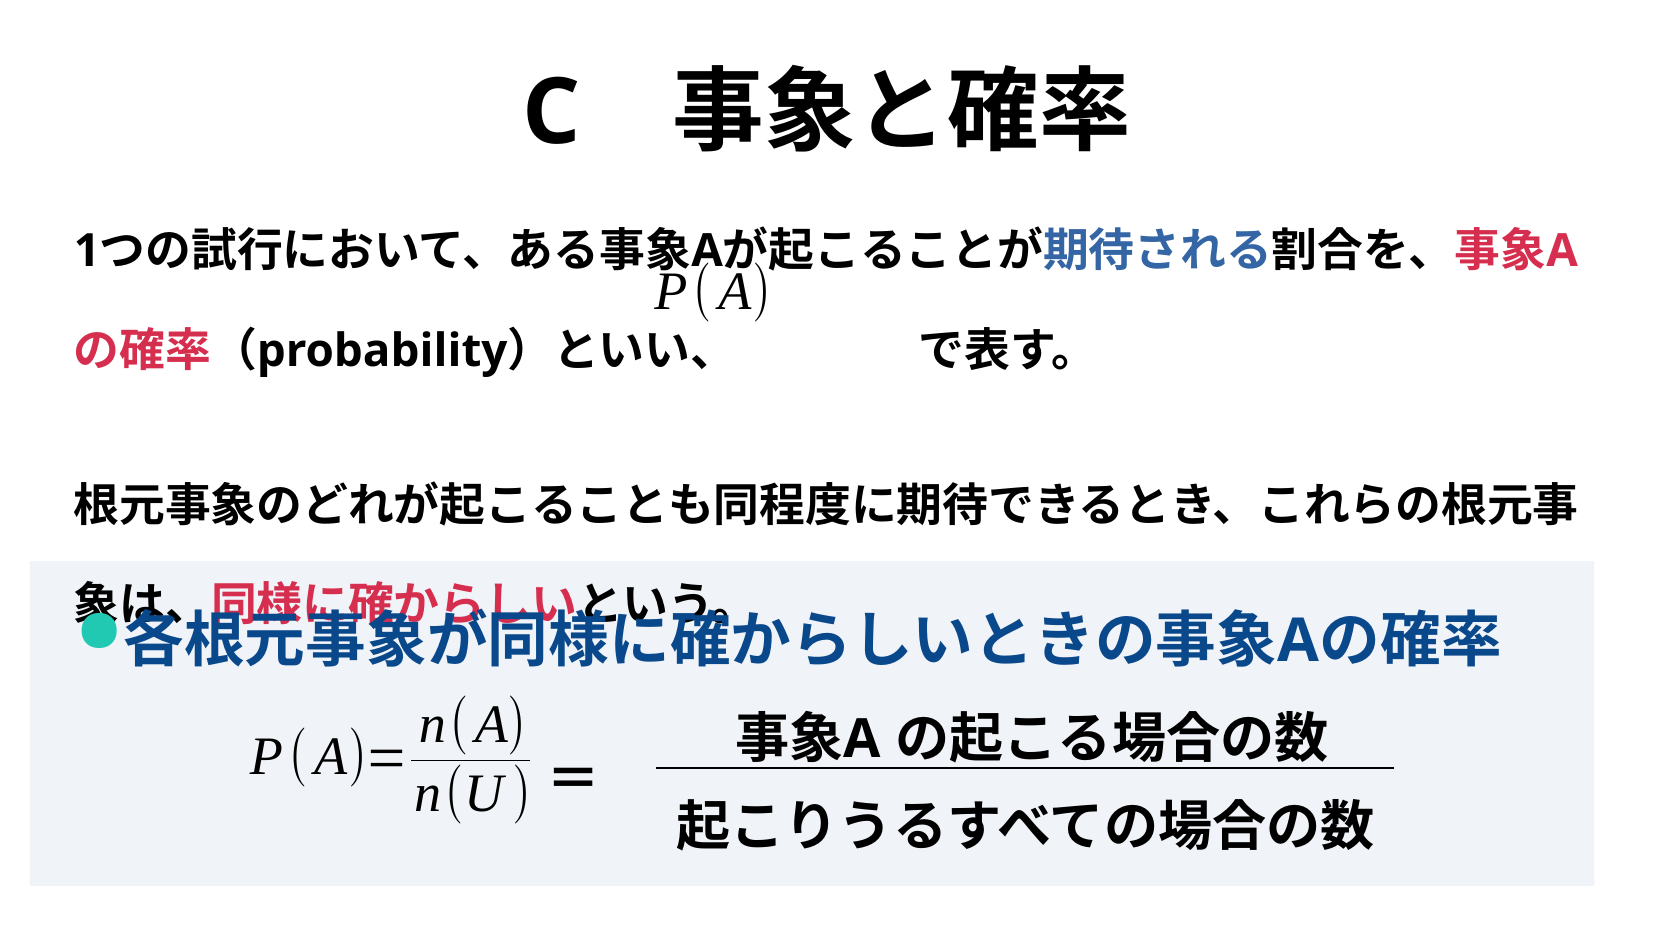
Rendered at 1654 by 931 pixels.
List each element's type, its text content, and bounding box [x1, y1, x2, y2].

chart [245, 692, 532, 827]
text_box [29, 561, 1595, 886]
text_box 1つの試行において、ある事象Aが起こることが期待される割合を、事象Aの確率（probability）といい、 で表す。 根元事象のどれが起こることも同程度に期待できるとき、これらの根元事象は、同様に確からしいという。 [59, 173, 1625, 562]
title C 事象と確率 [29, 29, 1625, 178]
text_box 事象A の起こる場合の数 [720, 686, 1654, 756]
list 各根元事象が同様に確からしいときの事象Aの確率 [59, 590, 1654, 680]
text_box 起こりうるすべての場合の数 [661, 775, 1654, 845]
text_box ＝ [531, 728, 662, 798]
